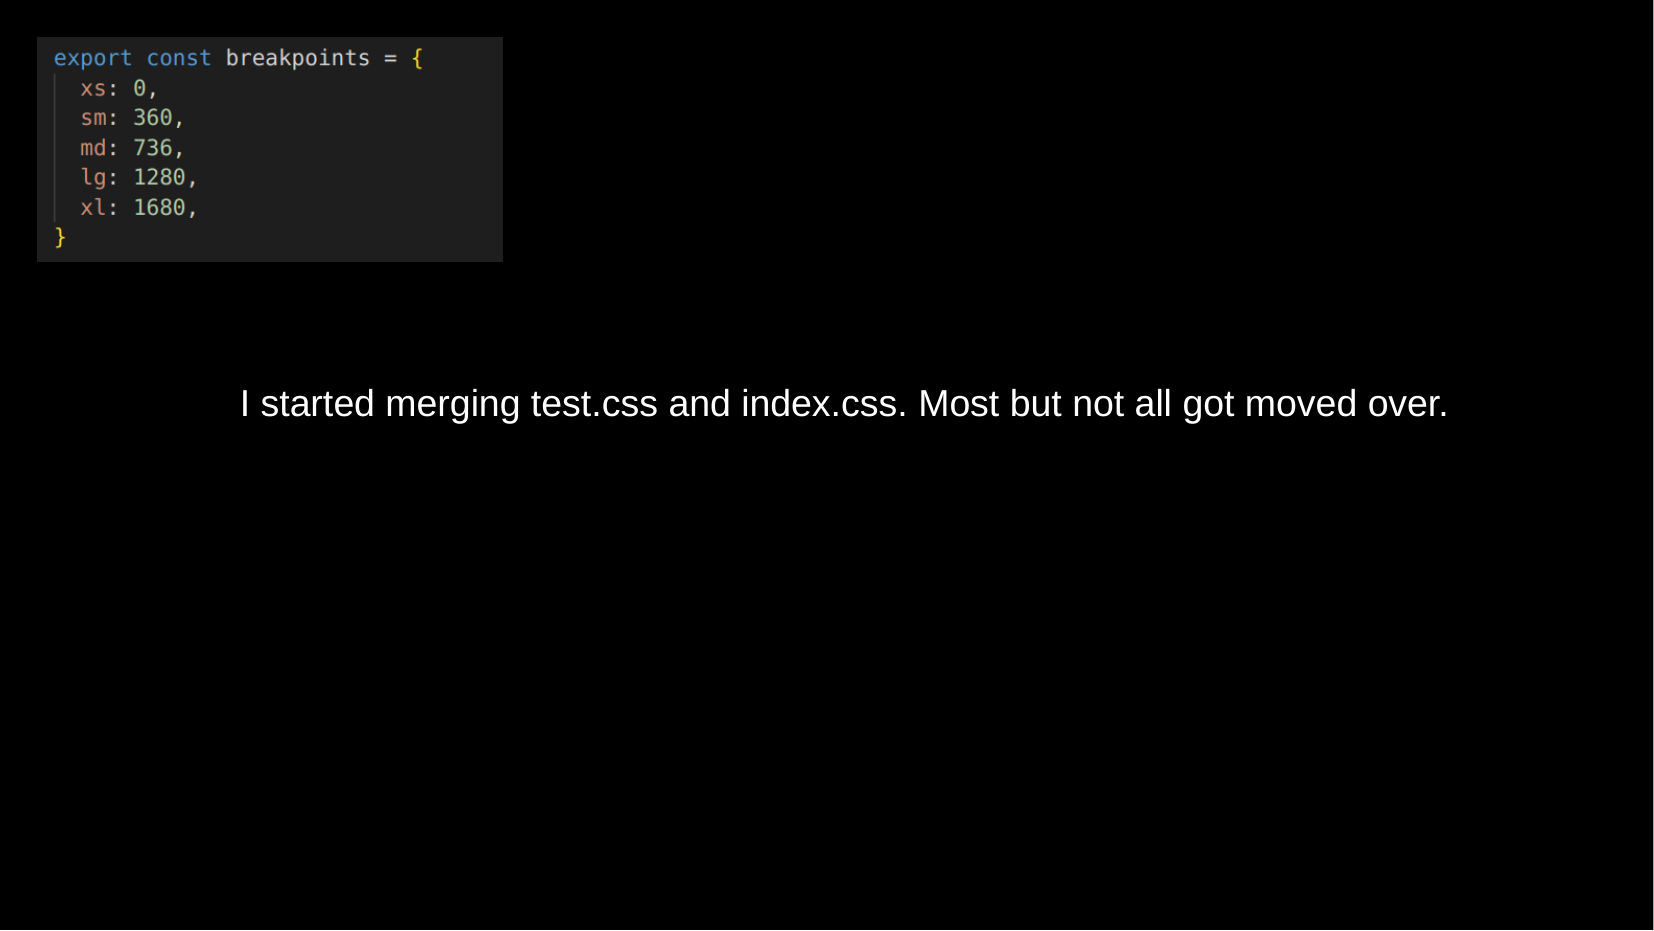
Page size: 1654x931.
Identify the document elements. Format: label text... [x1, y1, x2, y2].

picture [37, 37, 503, 262]
text_box I started merging test.css and index.css. Most but not all got moved over. [225, 375, 1466, 432]
